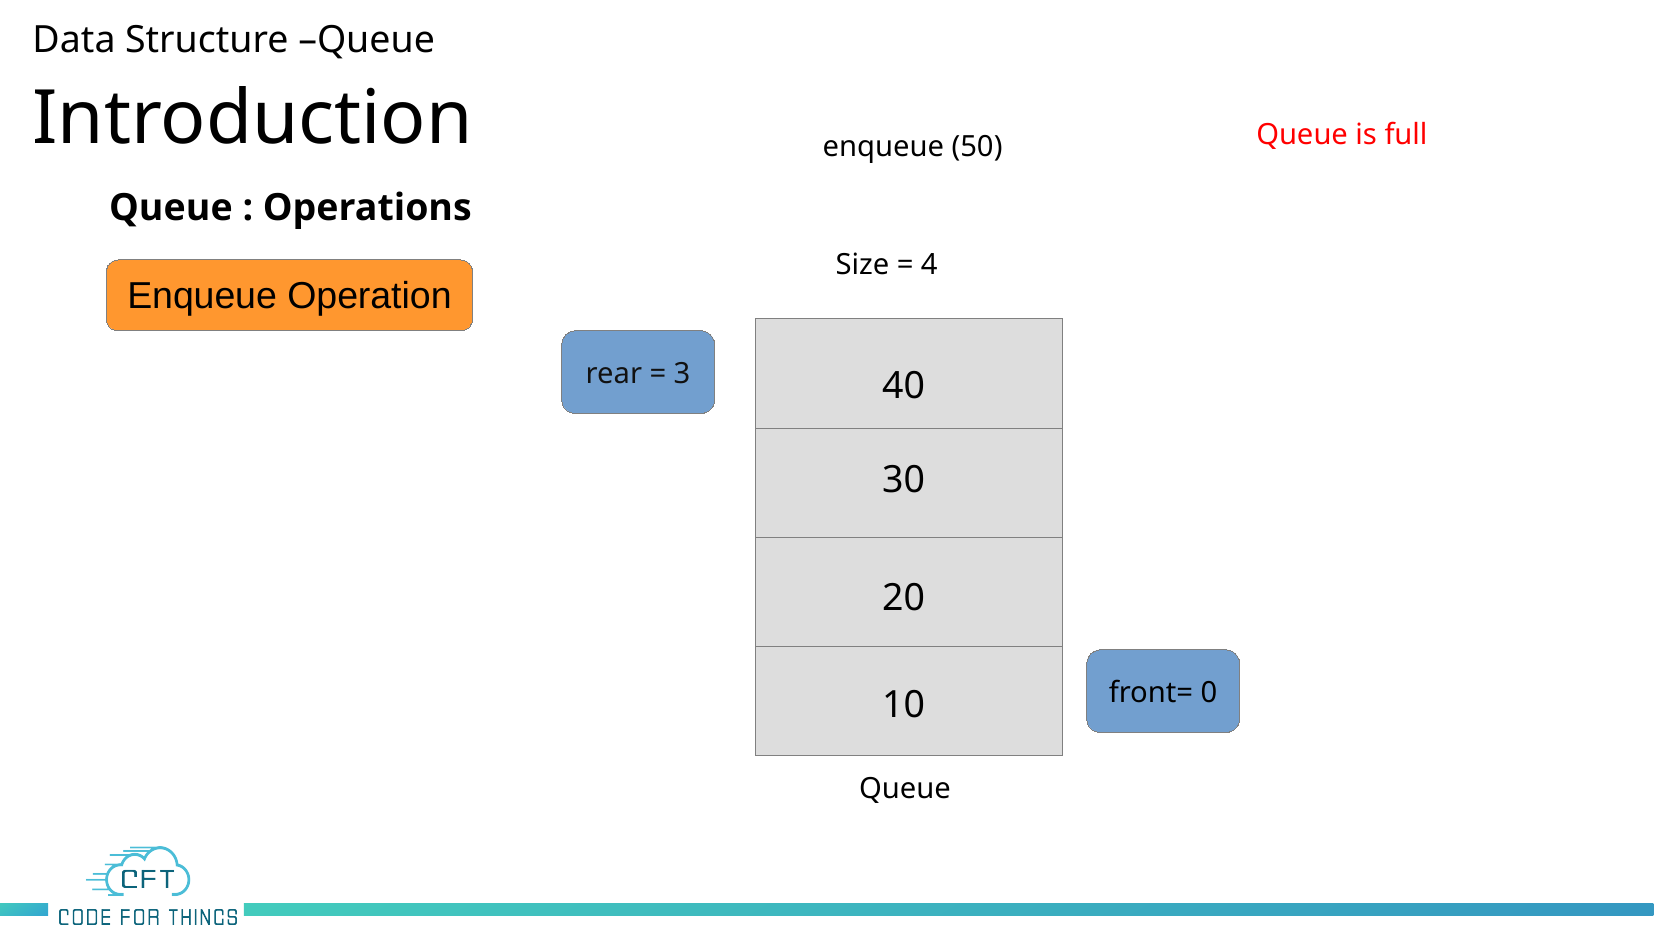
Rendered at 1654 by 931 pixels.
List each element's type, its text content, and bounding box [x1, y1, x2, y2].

text_box Queue : Operations [23, 173, 615, 243]
text_box 30 [826, 437, 981, 520]
picture [59, 846, 237, 925]
text_box 20 [826, 555, 981, 638]
text_box rear = 3 [561, 330, 715, 414]
text_box Queue [844, 759, 971, 810]
text_box 40 [826, 342, 981, 426]
title Data Structure –Queue Introduction [32, 12, 1184, 166]
text_box front= 0 [1086, 649, 1240, 733]
text_box 10 [826, 661, 981, 745]
text_box [755, 318, 1063, 756]
text_box enqueue (50) [785, 118, 1041, 168]
text_box Size = 4 [820, 236, 1009, 286]
text_box Queue is full [1241, 106, 1548, 166]
text_box Enqueue Operation [106, 259, 473, 331]
